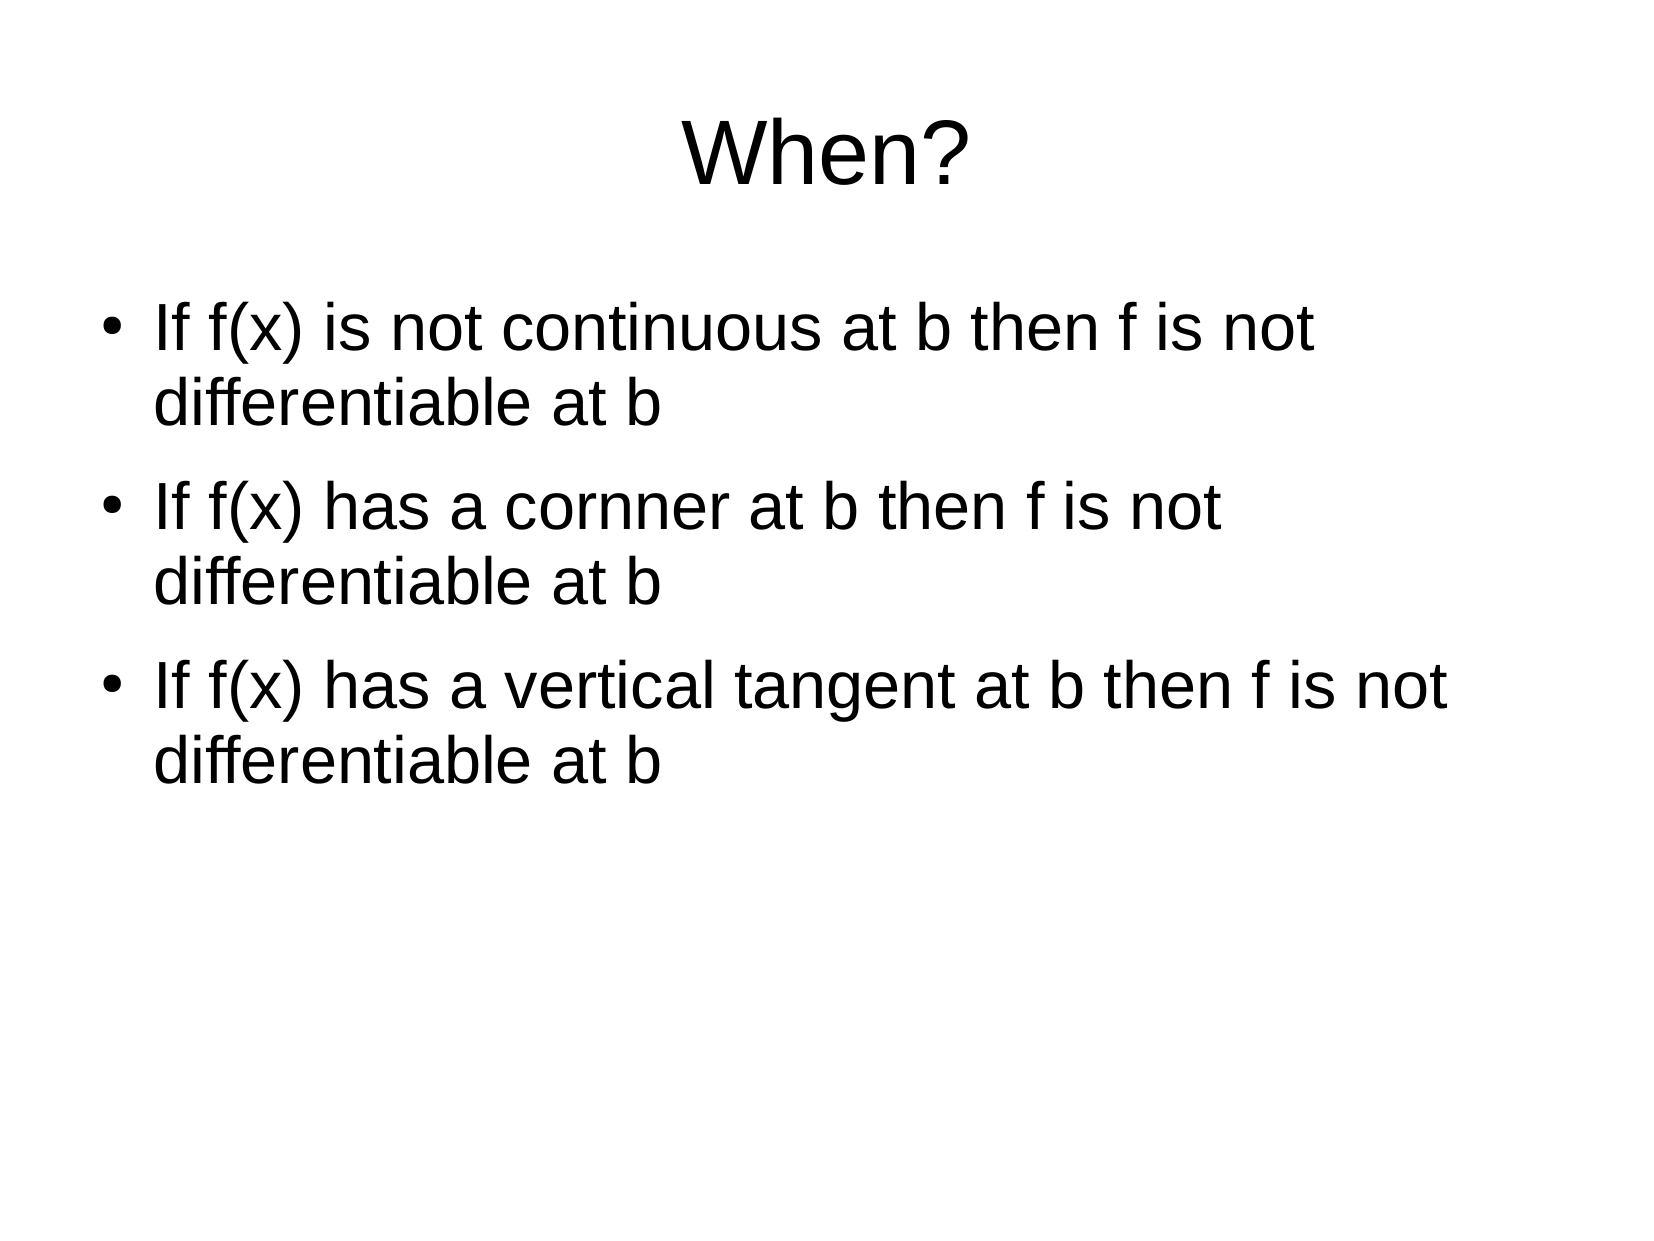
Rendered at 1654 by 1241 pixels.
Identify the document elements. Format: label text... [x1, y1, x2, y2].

title When? [82, 49, 1571, 257]
list If f(x) is not continuous at b then f is not differentiable at b If f(x) has a cornner at b then f is not differentiable at b If f(x) has a vertical tangent at b then f is not differentiable at b [82, 290, 1571, 1109]
